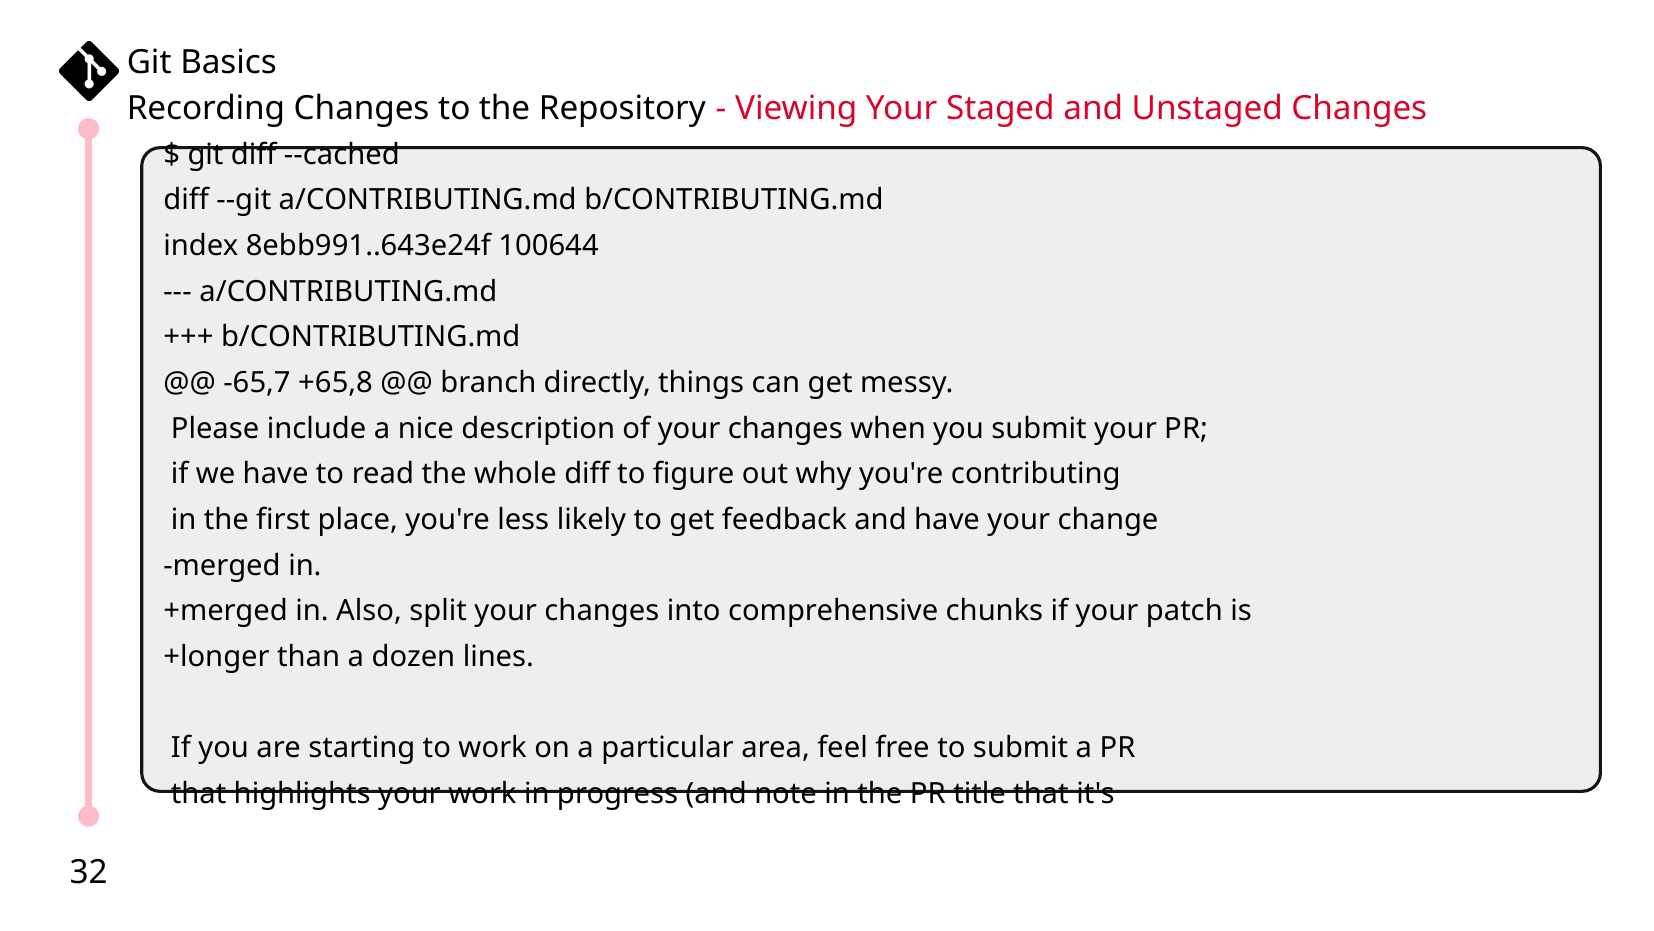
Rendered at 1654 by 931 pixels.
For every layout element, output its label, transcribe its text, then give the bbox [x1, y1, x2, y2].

text_box $ git diff --cached diff --git a/CONTRIBUTING.md b/CONTRIBUTING.md index 8ebb991..643e24f 100644 --- a/CONTRIBUTING.md +++ b/CONTRIBUTING.md @@ -65,7 +65,8 @@ branch directly, things can get messy. Please include a nice description of your changes when you submit your PR; if we have to read the whole diff to figure out why you're contributing in the first place, you're less likely to get feedback and have your change -merged in. +merged in. Also, split your changes into comprehensive chunks if your patch is +longer than a dozen lines. If you are starting to work on a particular area, feel free to submit a PR that highlights your work in progress (and note in the PR title that it's [141, 147, 1601, 792]
text_box Git Basics Recording Changes to the Repository - Viewing Your Staged and Unstaged Changes [112, 31, 1506, 113]
text_box 32 [47, 840, 130, 889]
picture [59, 41, 119, 101]
